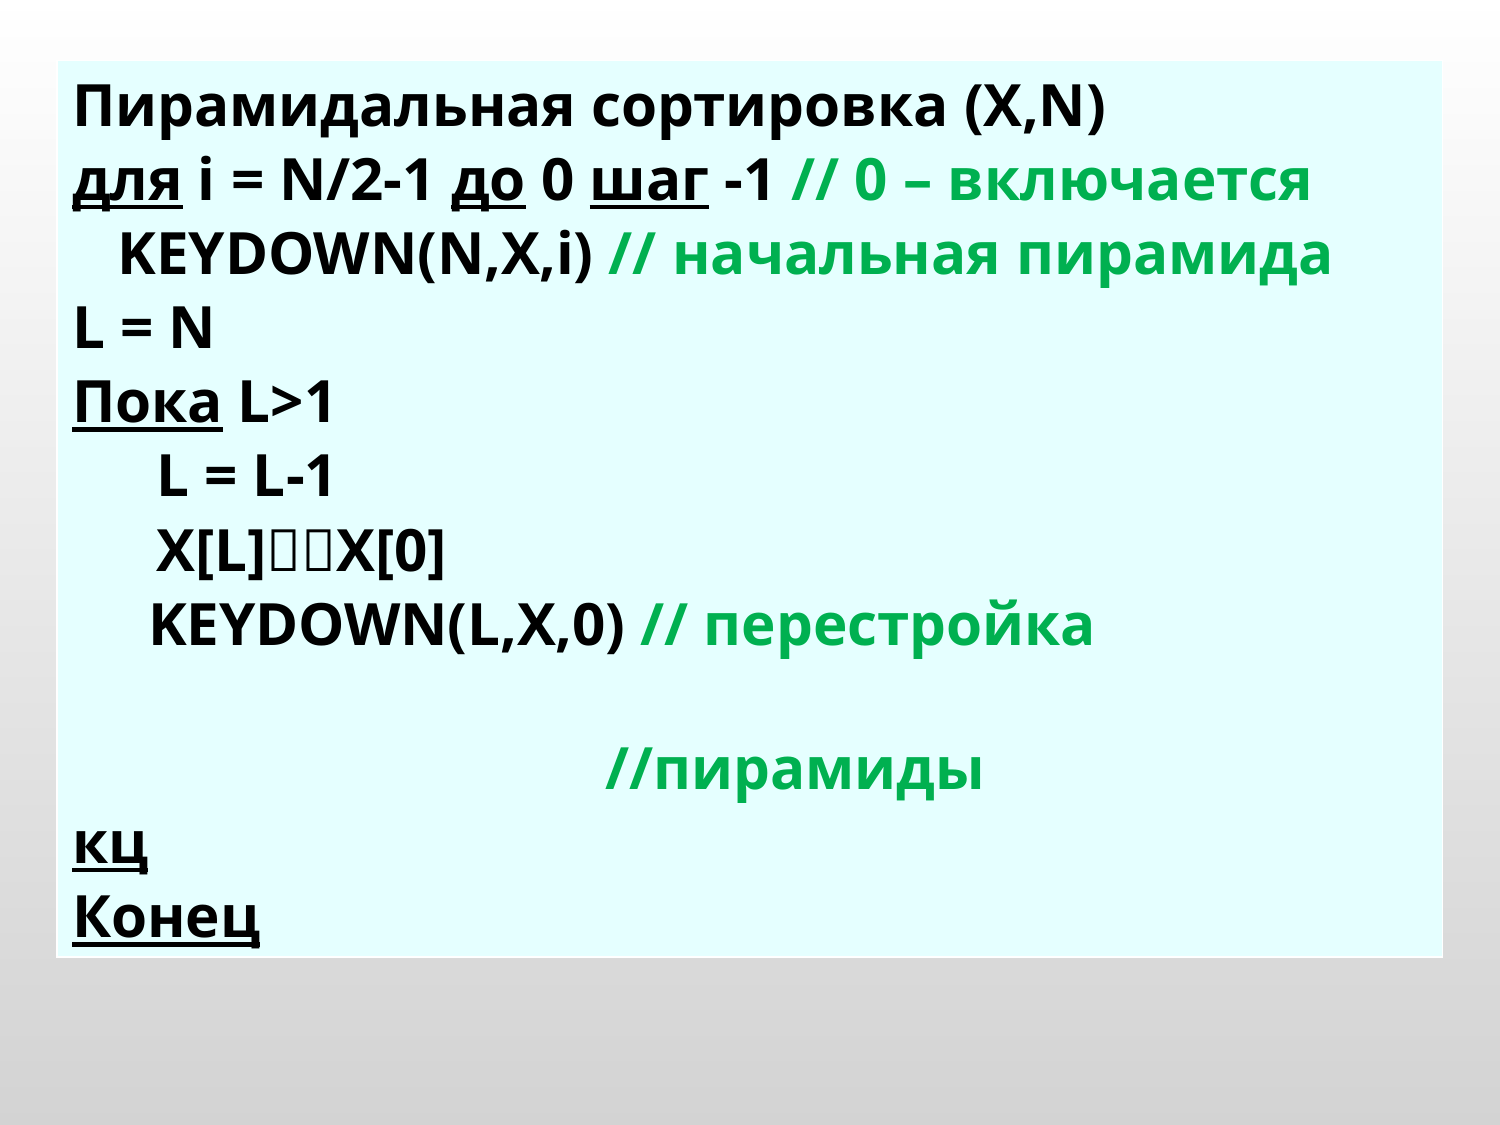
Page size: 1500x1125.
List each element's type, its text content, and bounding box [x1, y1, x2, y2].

text_box Пирамидальная сортировка (X,N) для i = N/2-1 до 0 шаг -1 // 0 – включается KEYDOWN(N,X,i) // начальная пирамида L = N Пока L>1 L = L-1 X[L]X[0] KEYDOWN(L,X,0) // перестройка //пирамиды кц Конец [57, 60, 1443, 957]
